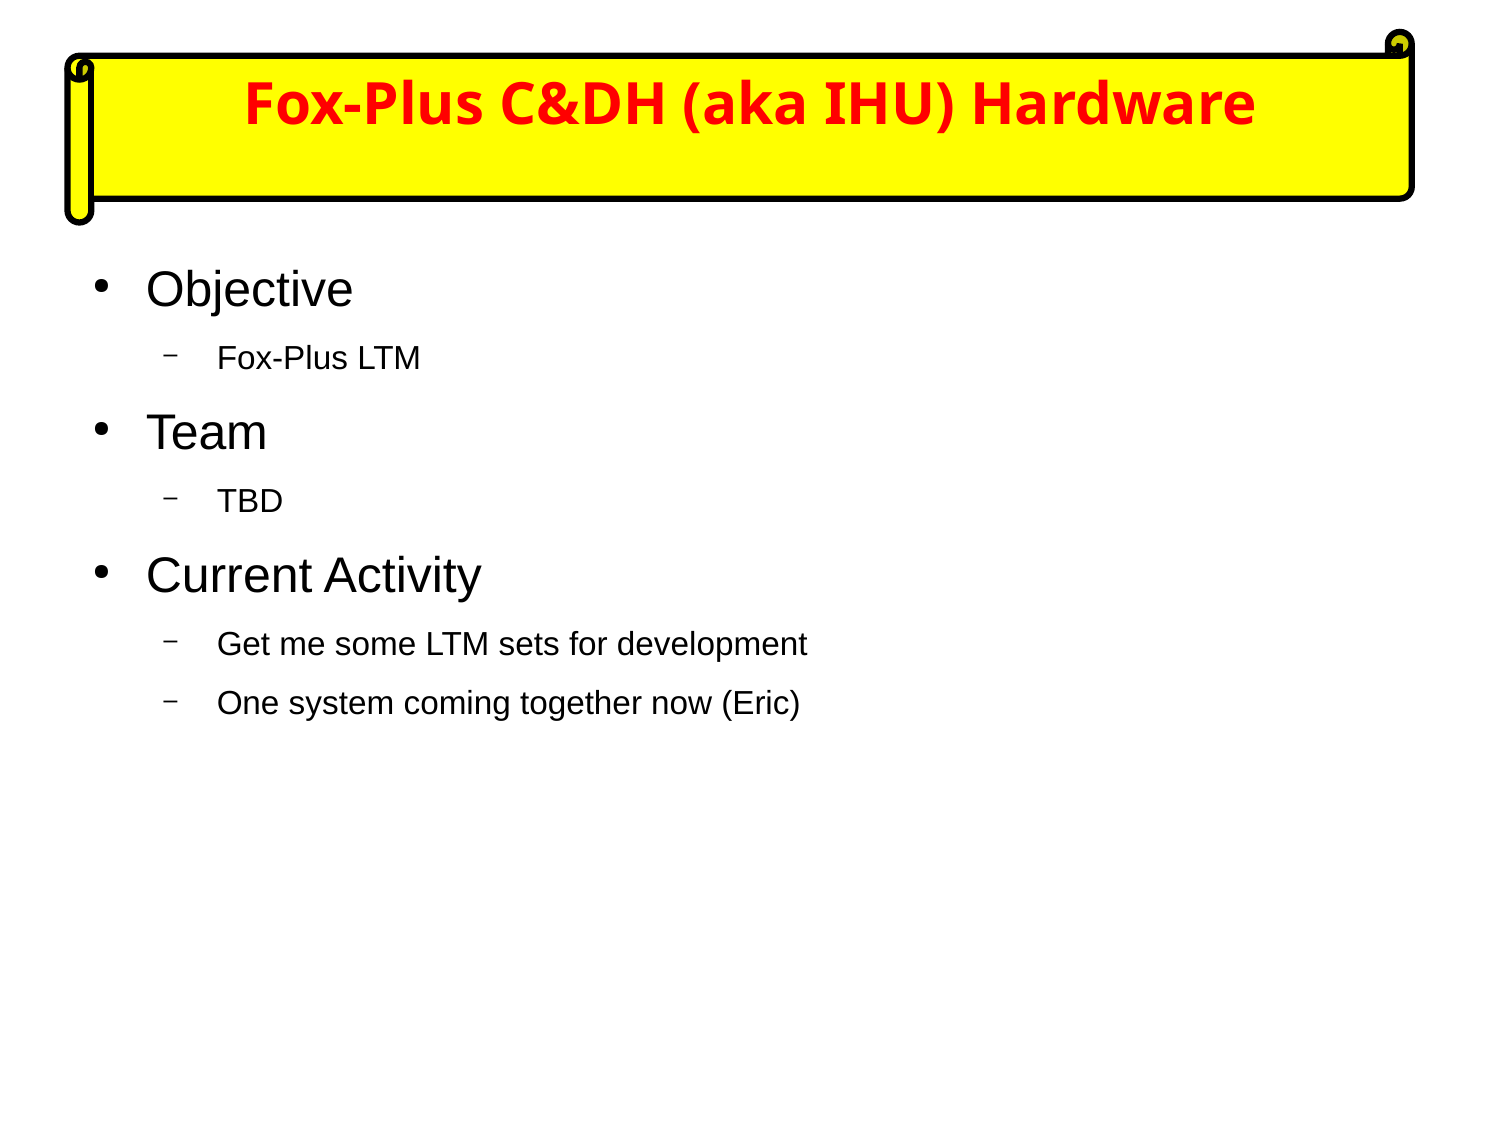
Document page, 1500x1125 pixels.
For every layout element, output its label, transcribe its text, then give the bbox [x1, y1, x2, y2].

list Objective Fox-Plus LTM Team TBD Current Activity Get me some LTM sets for development One system coming together now (Eric) [75, 263, 1426, 916]
text_box [67, 144, 1412, 223]
text_box [72, 31, 1412, 58]
text_box Fox-Plus C&DH (aka IHU) Hardware [0, 58, 1500, 144]
